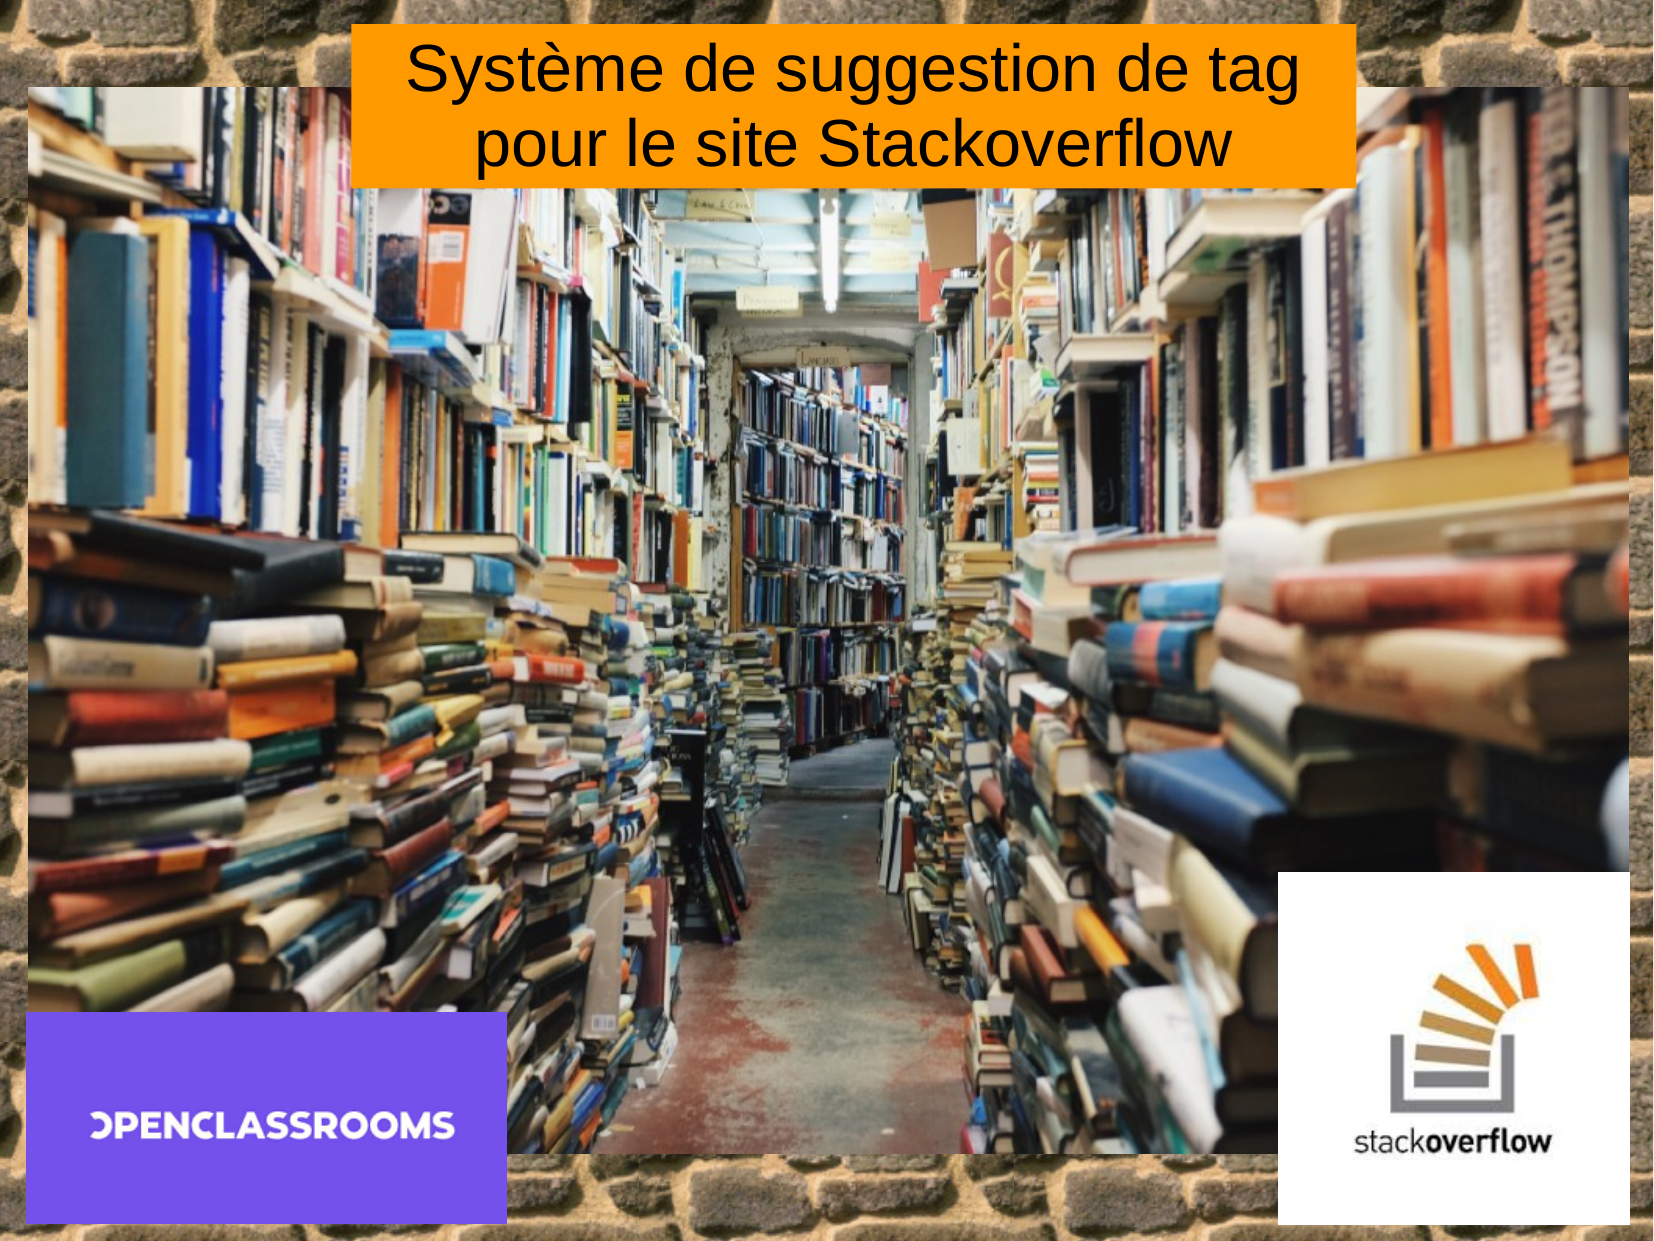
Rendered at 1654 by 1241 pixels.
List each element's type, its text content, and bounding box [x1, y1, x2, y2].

picture [0, 0, 1654, 1241]
text_box Système de suggestion de tag pour le site Stackoverflow [351, 24, 1357, 189]
